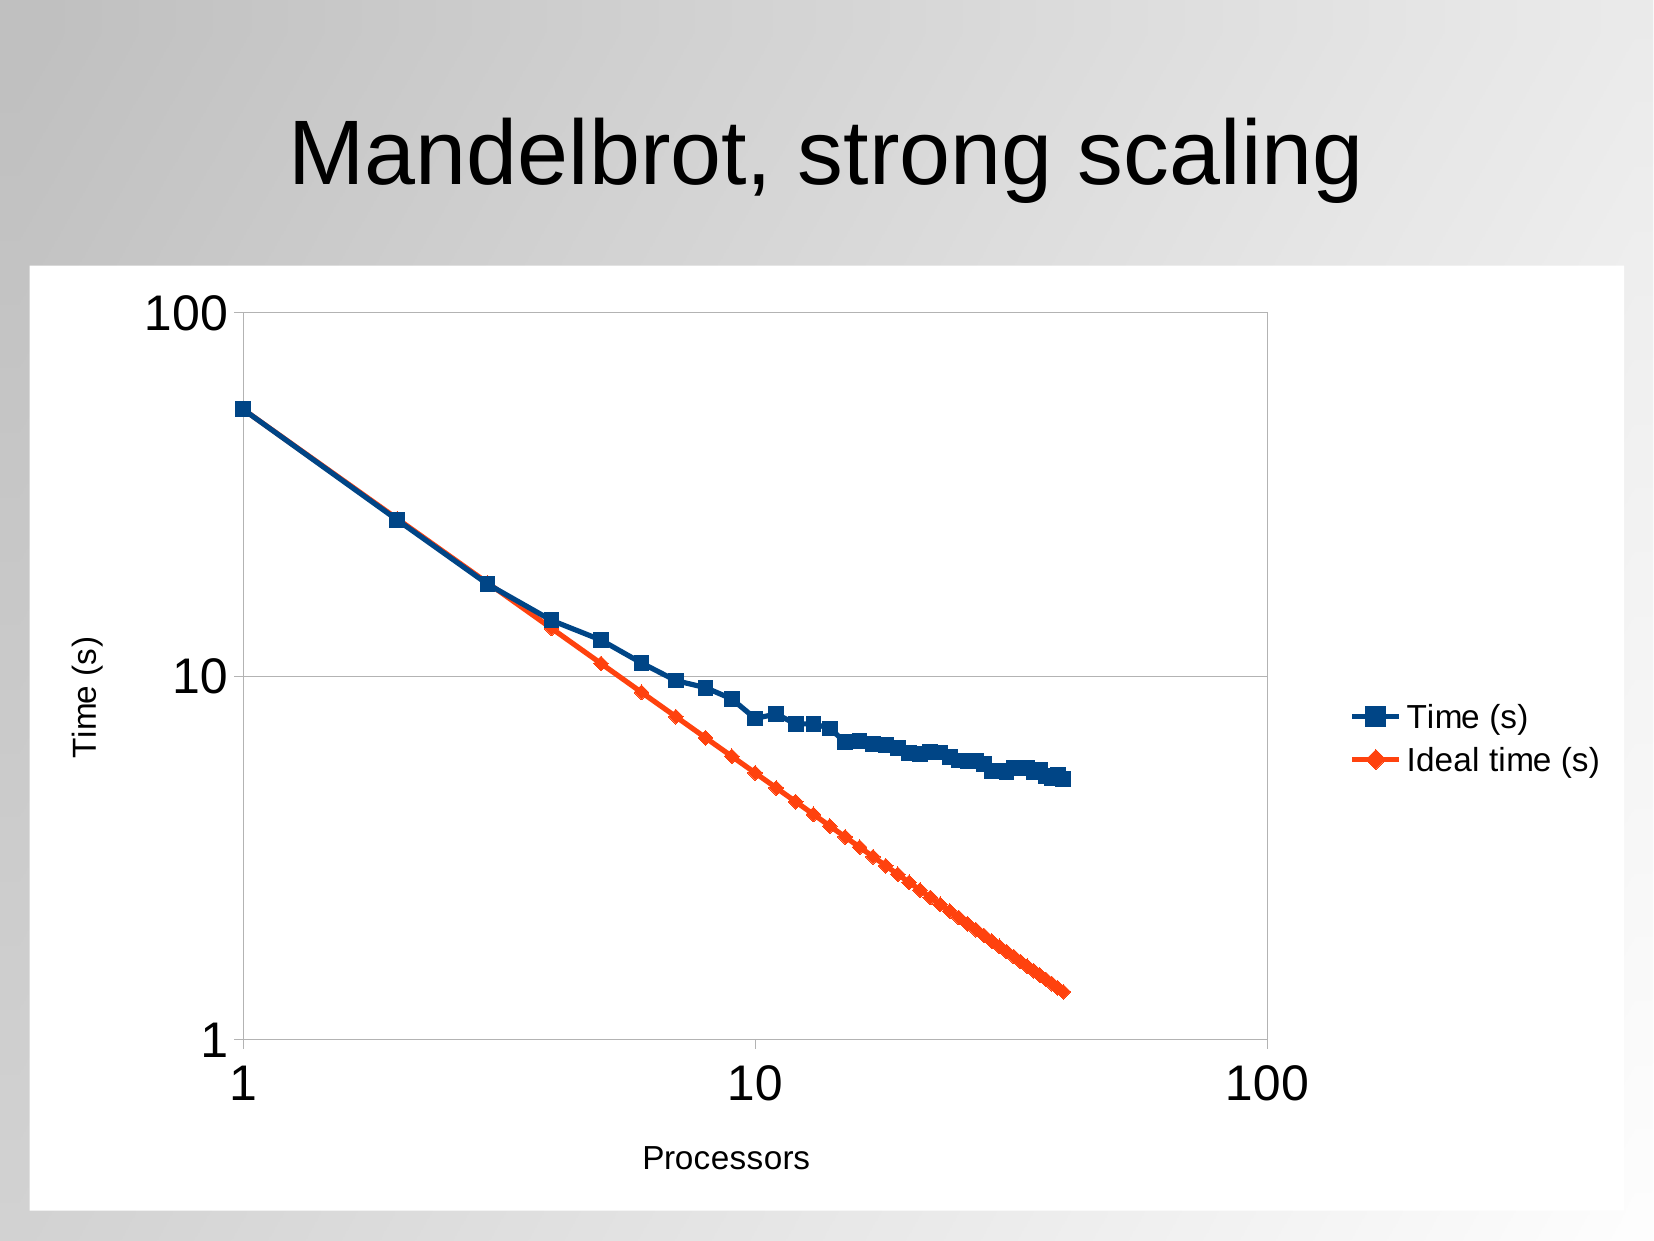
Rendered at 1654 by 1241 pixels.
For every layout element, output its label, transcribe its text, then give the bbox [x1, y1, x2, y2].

title Mandelbrot, strong scaling [82, 56, 1571, 250]
chart [29, 265, 1625, 1211]
picture [0, 0, 1654, 1241]
